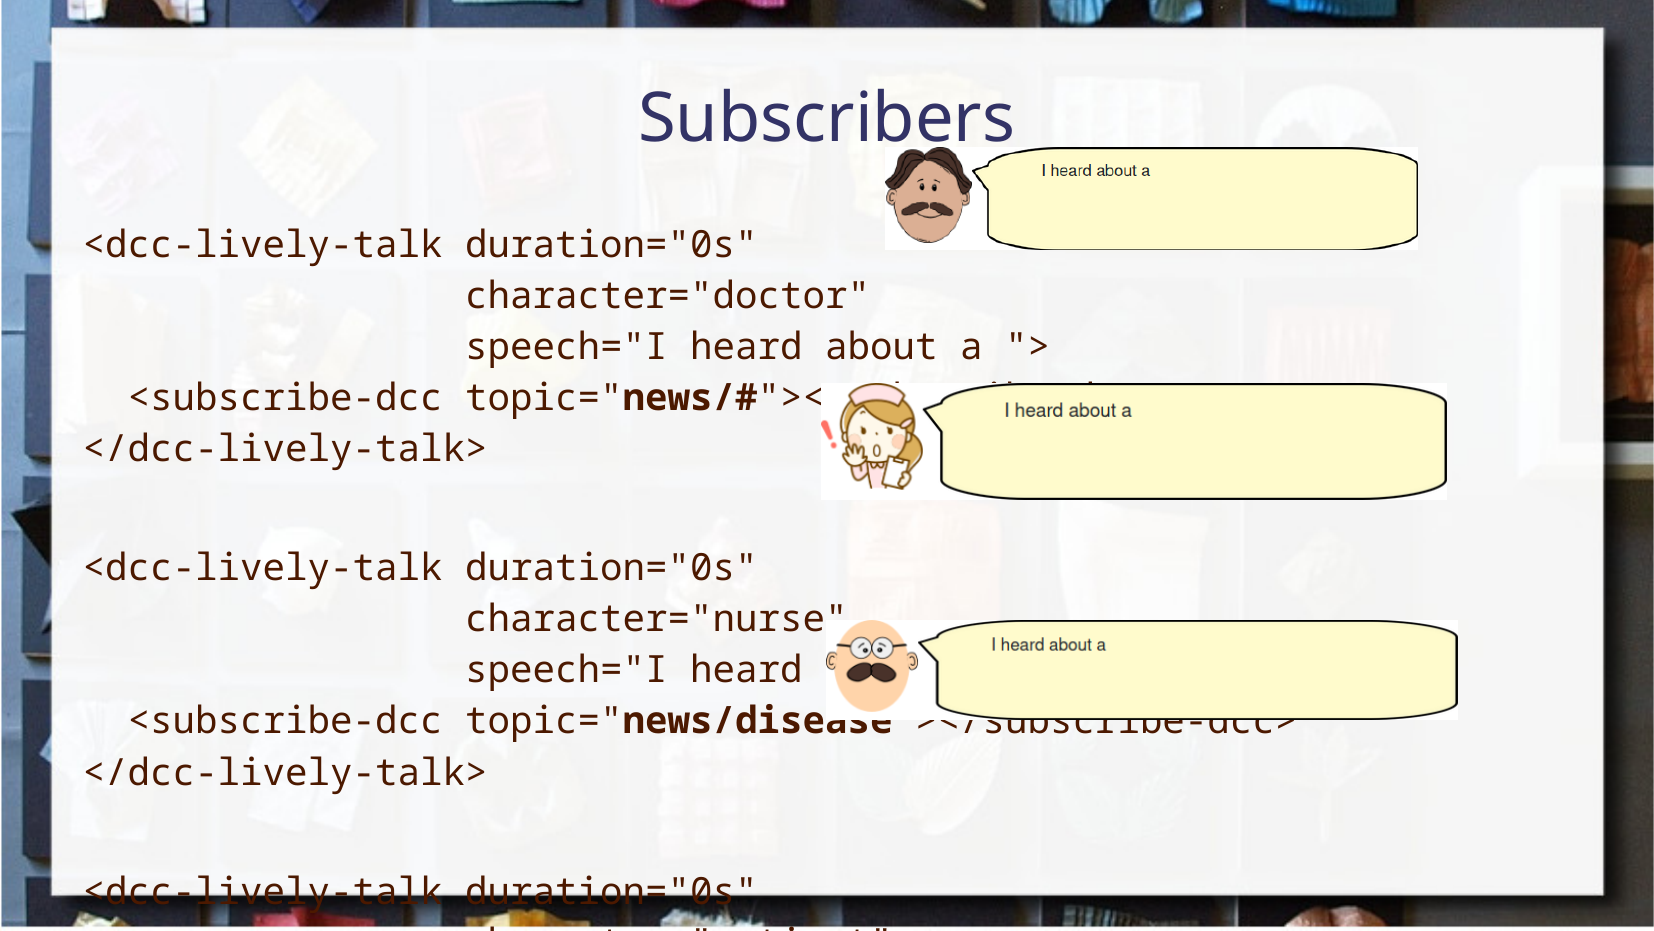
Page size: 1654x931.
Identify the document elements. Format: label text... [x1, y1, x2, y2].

title Subscribers [82, 37, 1571, 193]
picture [0, 0, 1654, 931]
list <dcc-lively-talk duration="0s" character="doctor" speech="I heard about a "> <subscribe-dcc topic="news/#"></subscribe-dcc> </dcc-lively-talk> <dcc-lively-talk duration="0s" character="nurse" speech="I heard about a "> <subscribe-dcc topic="news/disease"></subscribe-dcc> </dcc-lively-talk> <dcc-lively-talk duration="0s" character="patient" speech="I heard about a "> <subscribe-dcc topic="news/soccer"></subscribe-dcc> </dcc-lively-talk> [82, 217, 1571, 931]
picture [821, 383, 1447, 500]
picture [826, 620, 1458, 721]
